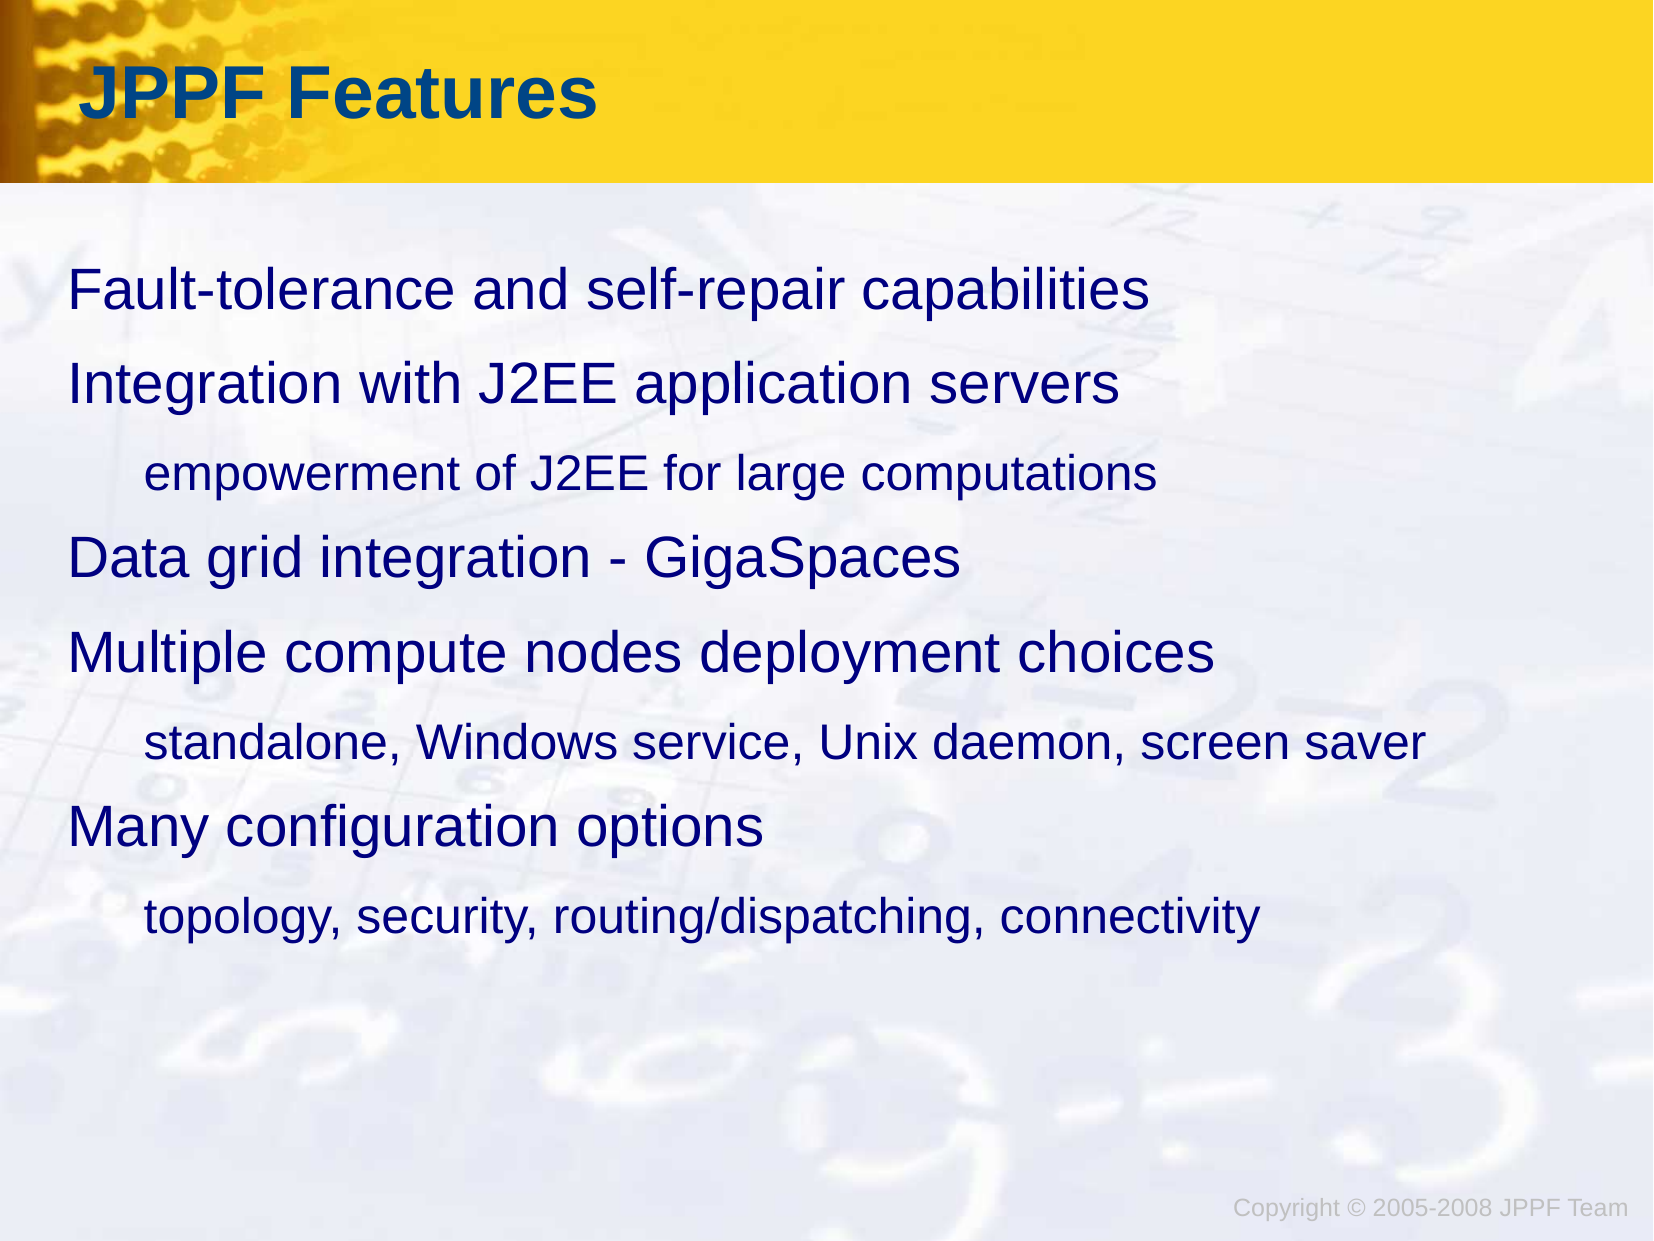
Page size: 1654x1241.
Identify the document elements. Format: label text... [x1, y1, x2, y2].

title JPPF Features [78, 17, 1567, 168]
picture [0, 0, 1654, 1241]
list Fault-tolerance and self-repair capabilities Integration with J2EE application servers empowerment of J2EE for large computations Data grid integration - GigaSpaces Multiple compute nodes deployment choices standalone, Windows service, Unix daemon, screen saver Many configuration options topology, security, routing/dispatching, connectivity [49, 256, 1537, 943]
